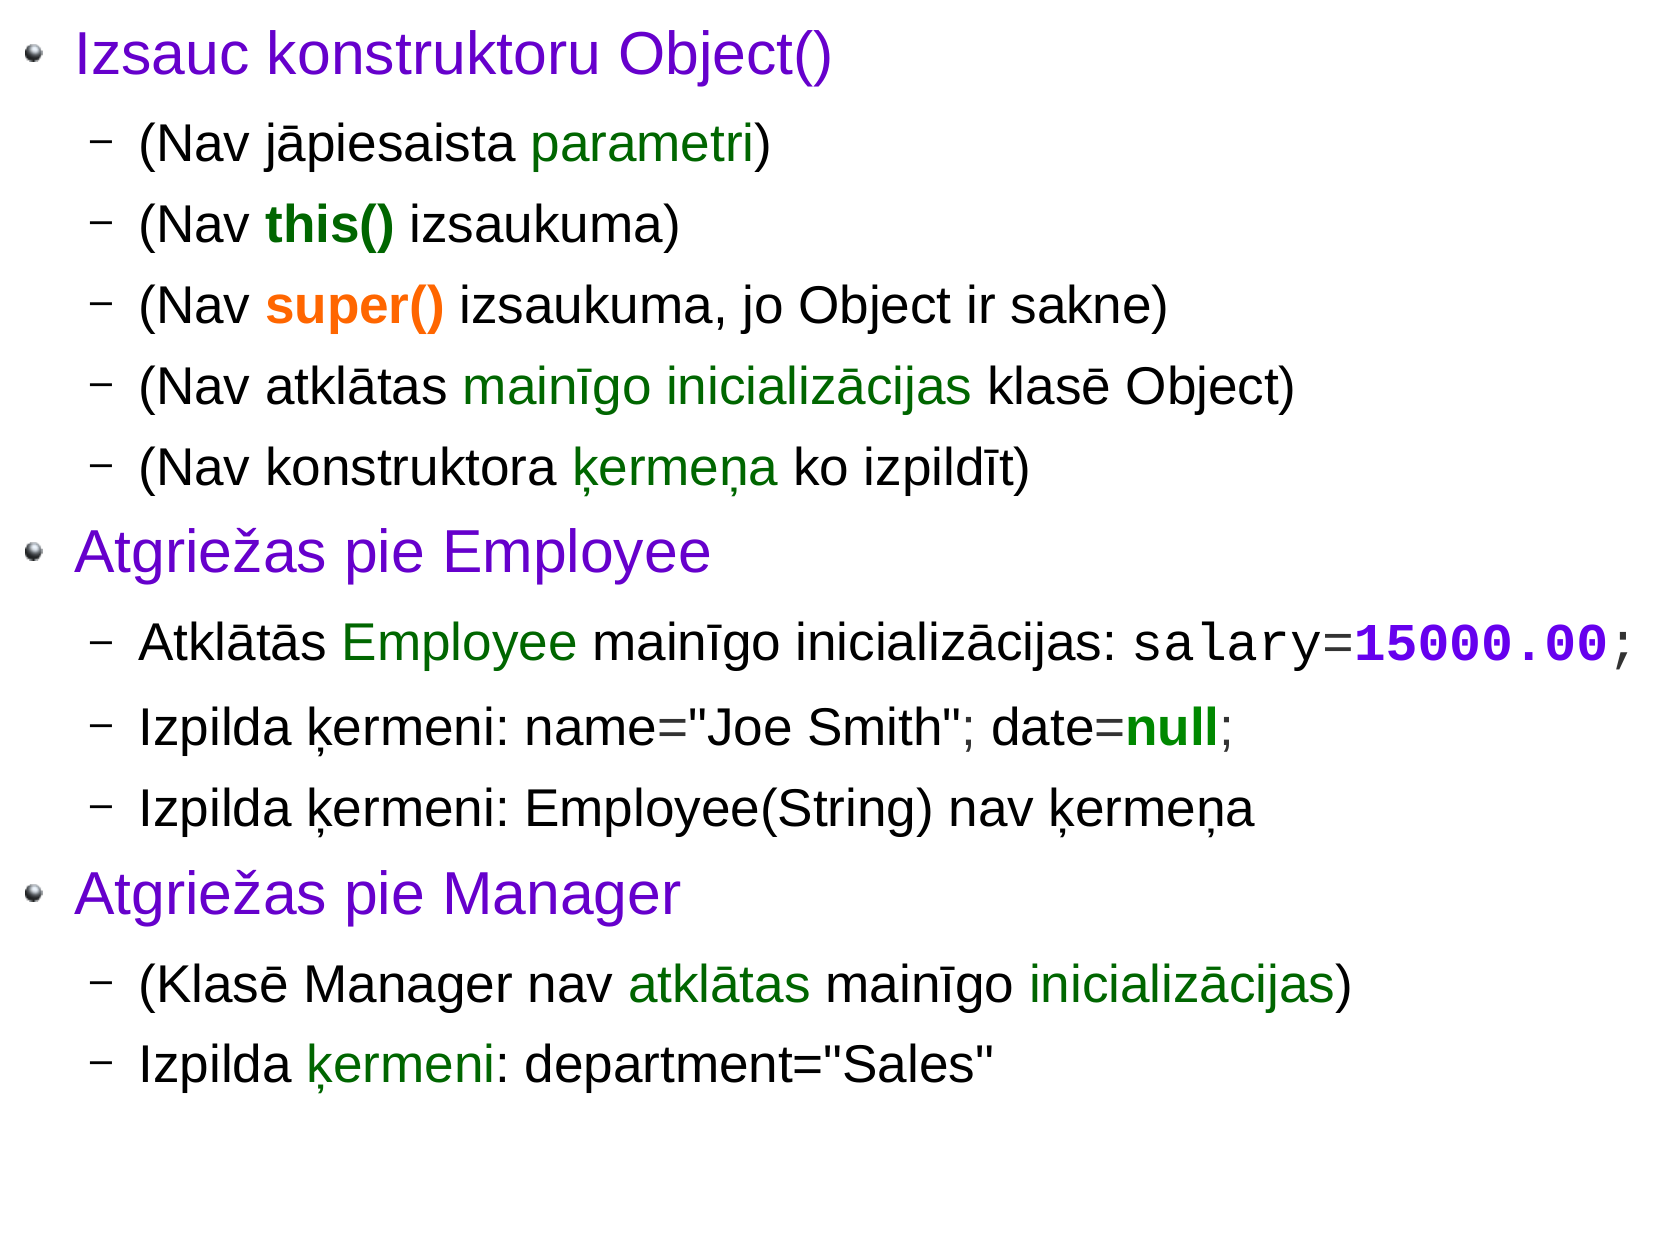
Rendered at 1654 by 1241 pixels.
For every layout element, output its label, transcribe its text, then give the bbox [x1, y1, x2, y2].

list Izsauc konstruktoru Object() (Nav jāpiesaista parametri) (Nav this() izsaukuma) (Nav super() izsaukuma, jo Object ir sakne) (Nav atklātas mainīgo inicializācijas klasē Object) (Nav konstruktora ķermeņa ko izpildīt) Atgriežas pie Employee Atklātās Employee mainīgo inicializācijas: salary=15000.00; Izpilda ķermeni: name="Joe Smith"; date=null; Izpilda ķermeni: Employee(String) nav ķermeņa Atgriežas pie Manager (Klasē Manager nav atklātas mainīgo inicializācijas) Izpilda ķermeni: department="Sales" [9, 19, 1654, 1099]
